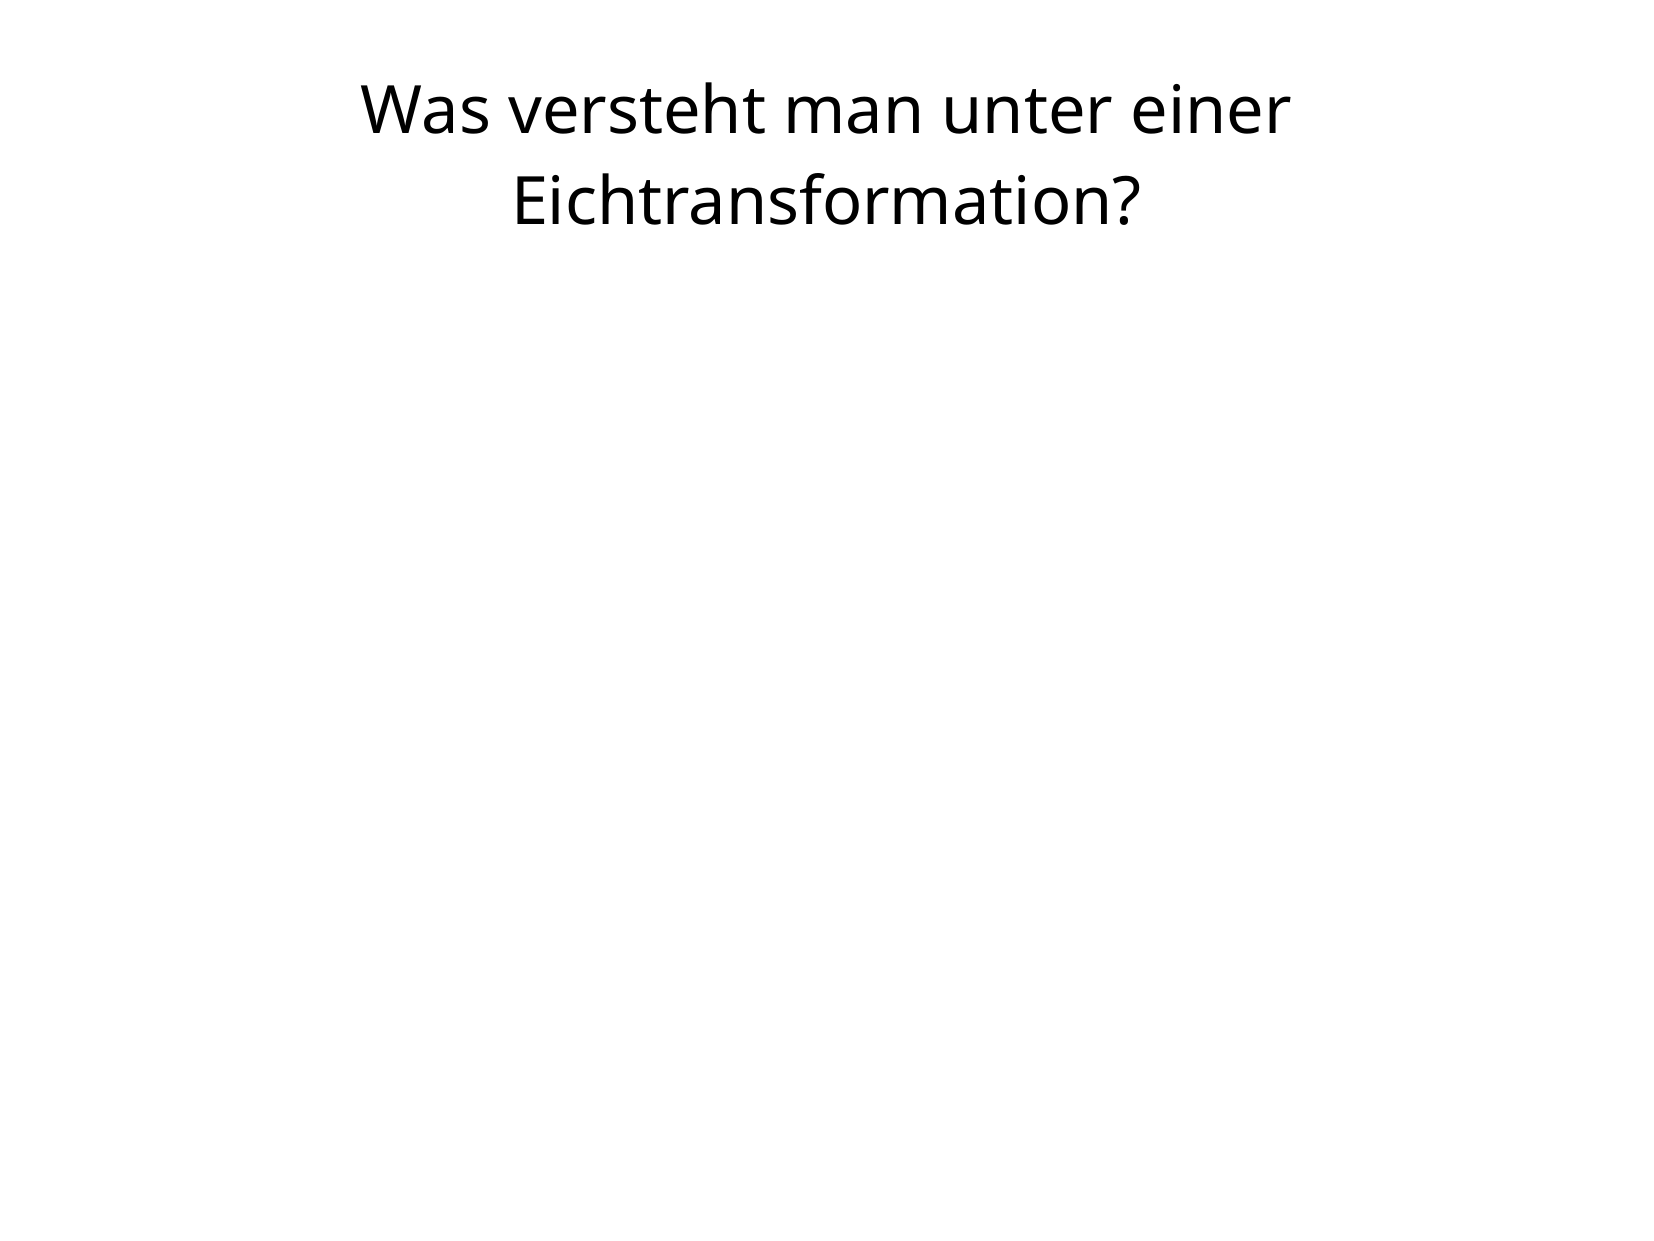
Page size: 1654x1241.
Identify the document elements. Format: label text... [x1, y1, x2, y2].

title Was versteht man unter einer Eichtransformation? [82, 49, 1571, 257]
